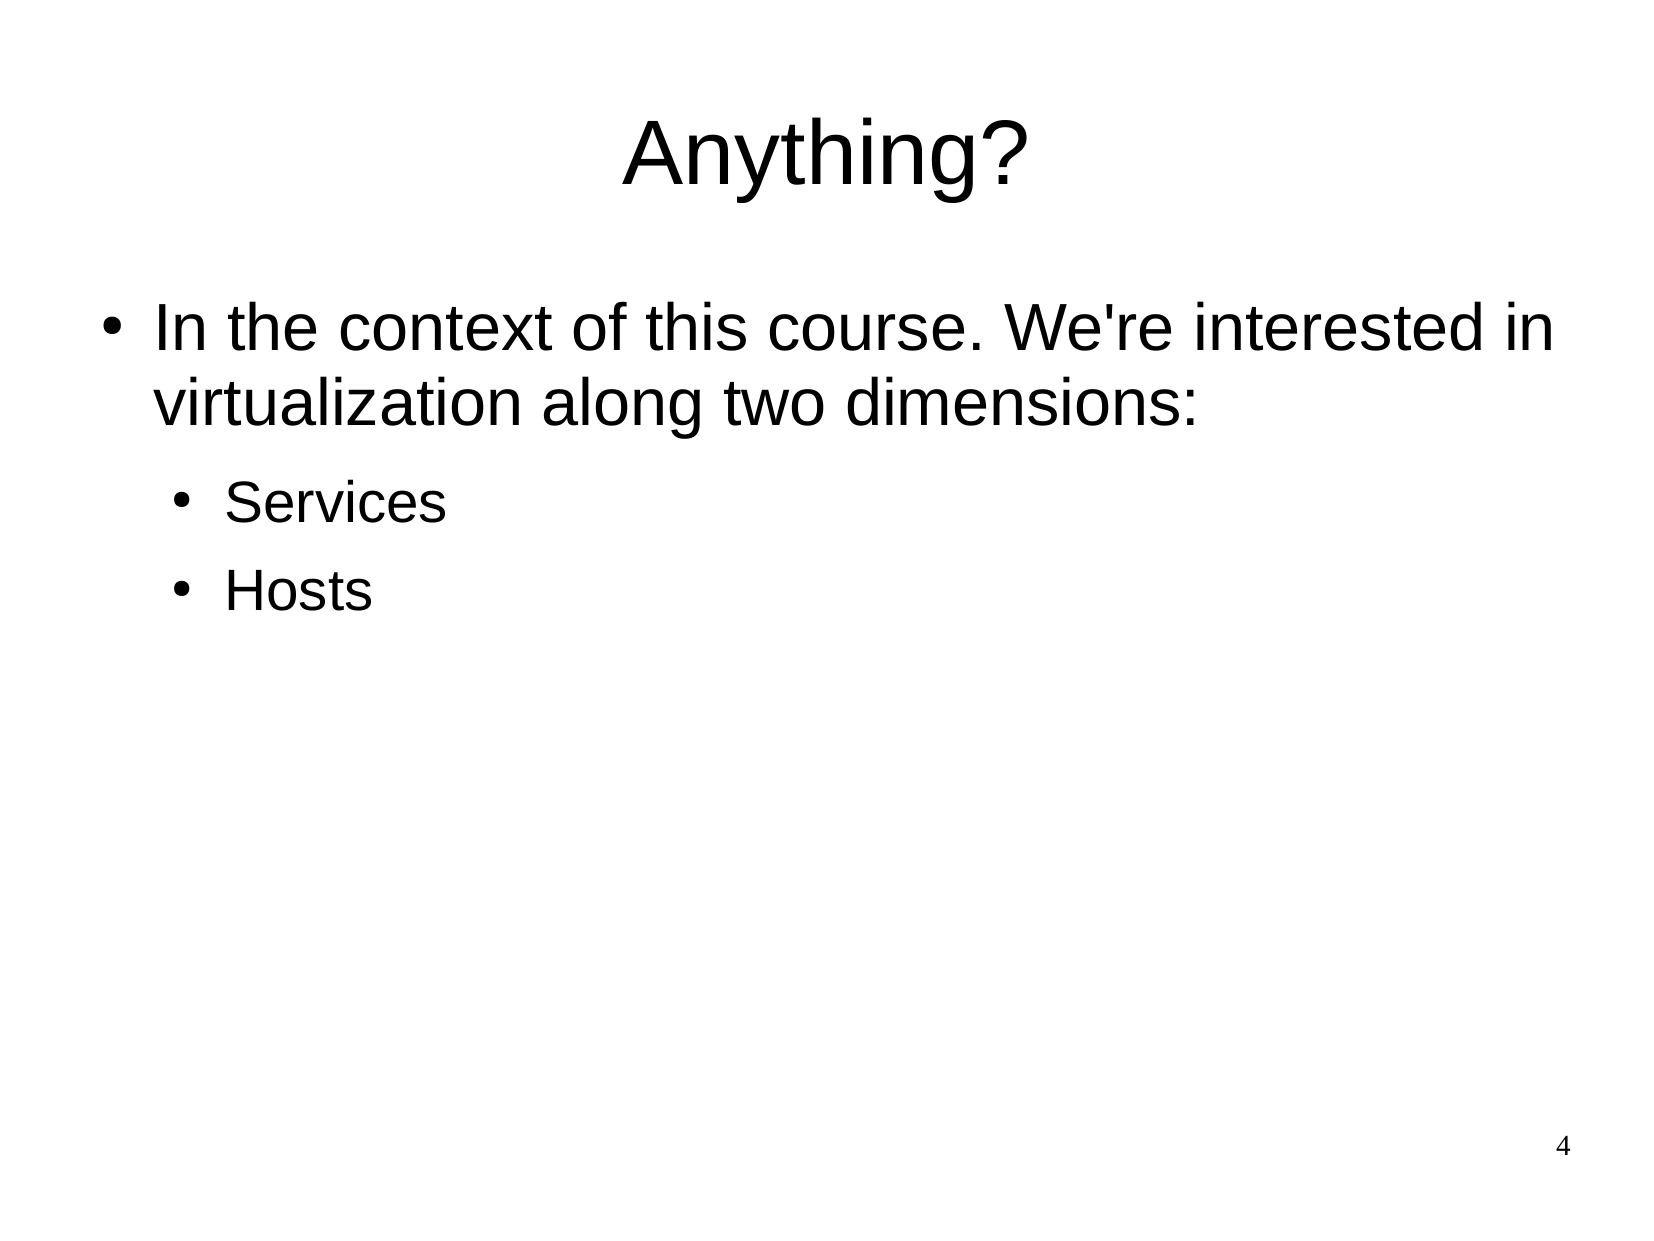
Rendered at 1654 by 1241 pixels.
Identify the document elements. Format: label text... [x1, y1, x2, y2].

list In the context of this course. We're interested in virtualization along two dimensions: Services Hosts [82, 290, 1571, 1109]
title Anything? [82, 49, 1571, 257]
